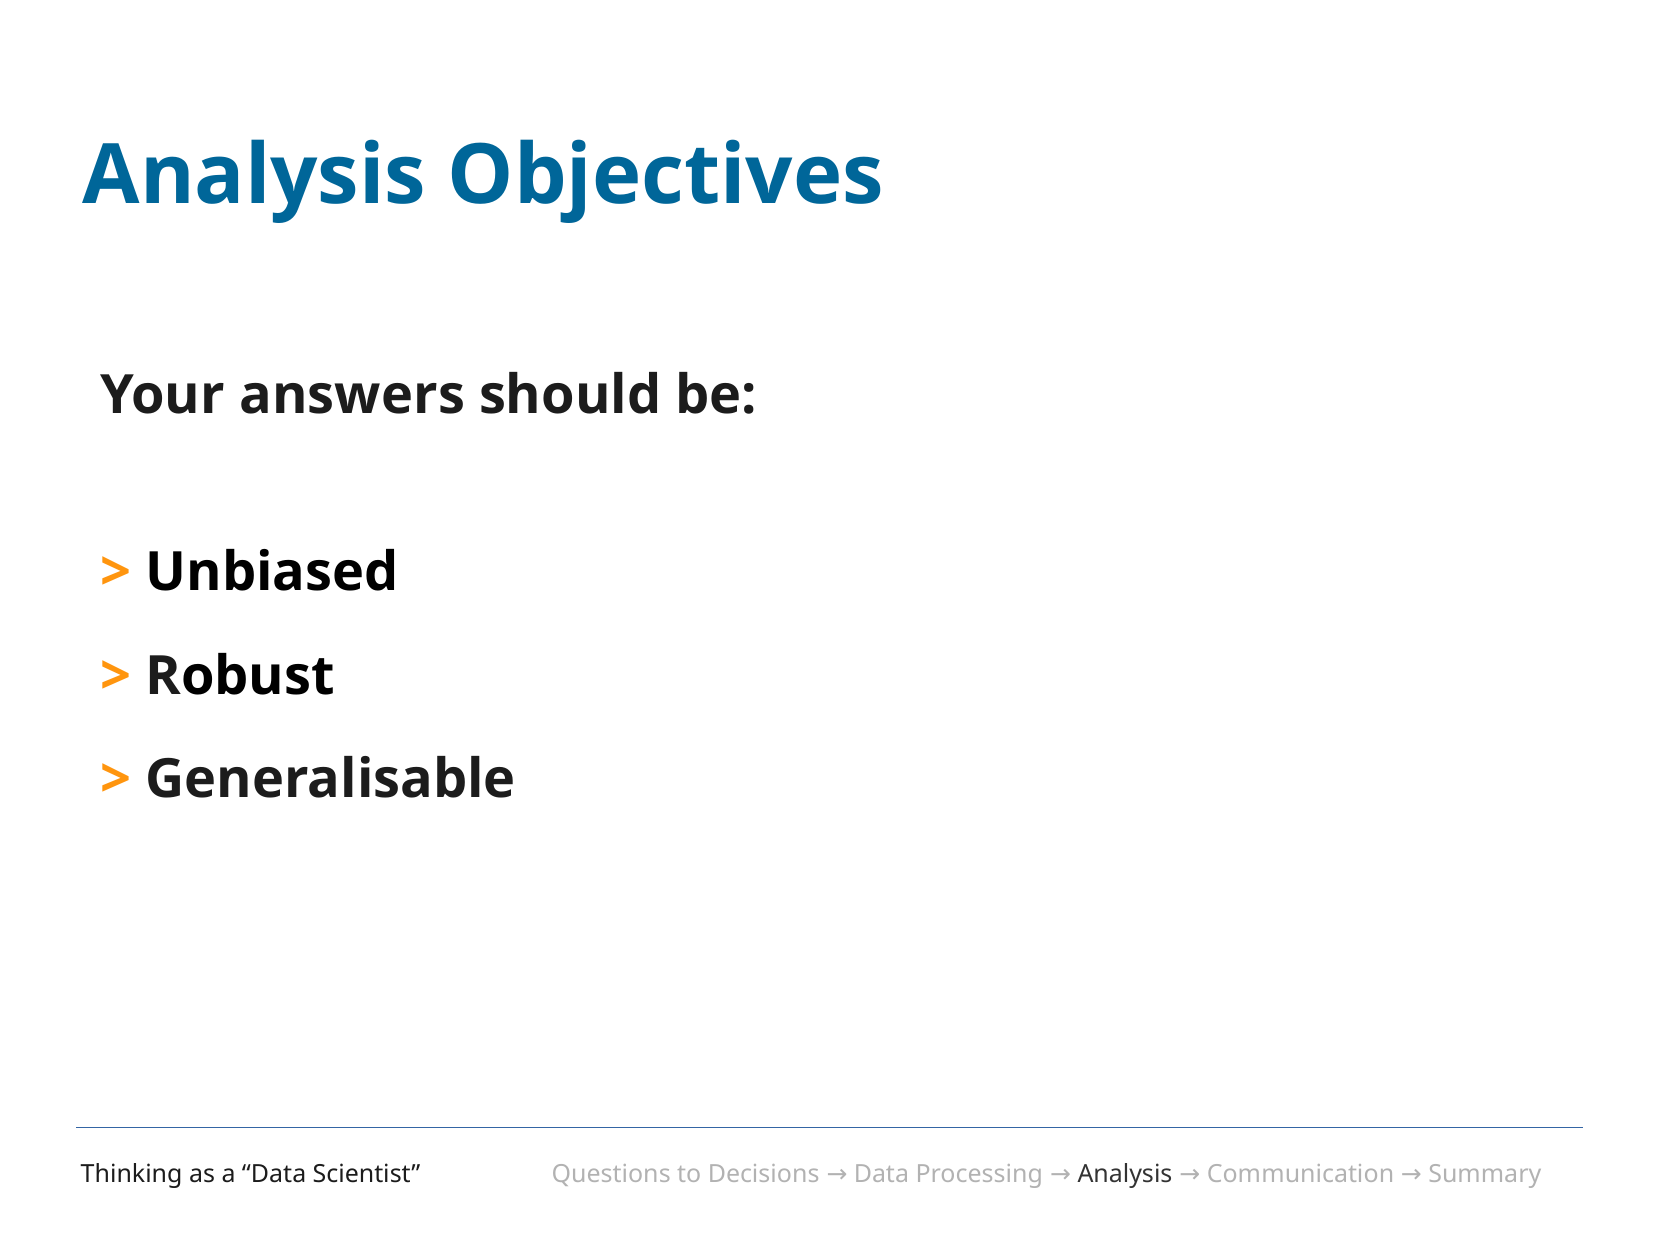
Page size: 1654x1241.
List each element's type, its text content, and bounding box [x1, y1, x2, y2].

text_box Questions to Decisions → Data Processing → Analysis → Communication → Summary [536, 1148, 1587, 1225]
title Analysis Objectives [82, 72, 1571, 271]
text_box Thinking as a “Data Scientist” [65, 1148, 536, 1225]
list Your answers should be: > Unbiased > Robust > Generalisable [82, 355, 1571, 1047]
